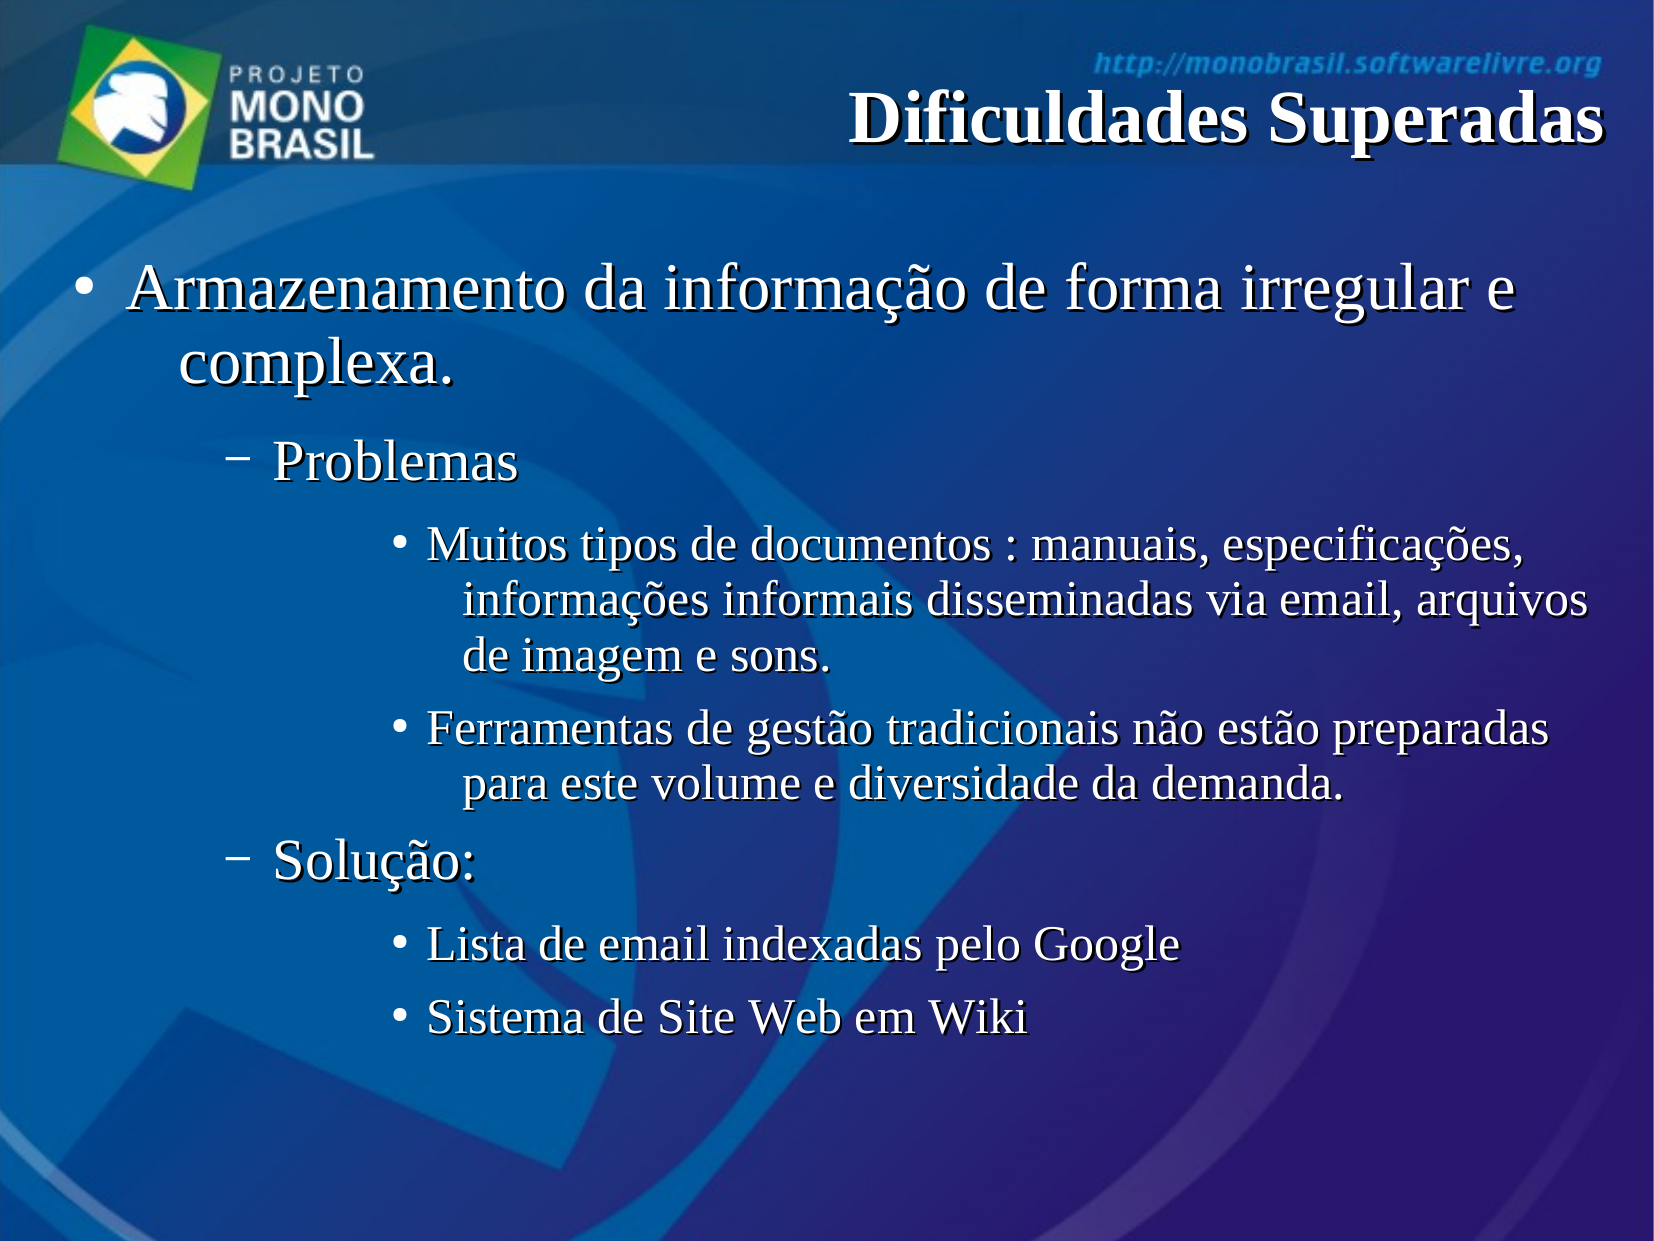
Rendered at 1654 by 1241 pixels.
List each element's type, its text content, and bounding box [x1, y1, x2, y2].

title Dificuldades Superadas [222, 43, 1606, 191]
picture [0, 0, 1654, 1241]
list Armazenamento da informação de forma irregular e complexa. Problemas Muitos tipos de documentos : manuais, especificações, informações informais disseminadas via email, arquivos de imagem e sons. Ferramentas de gestão tradicionais não estão preparadas para este volume e diversidade da demanda. Solução: Lista de email indexadas pelo Google Sistema de Site Web em Wiki [36, 250, 1591, 1107]
